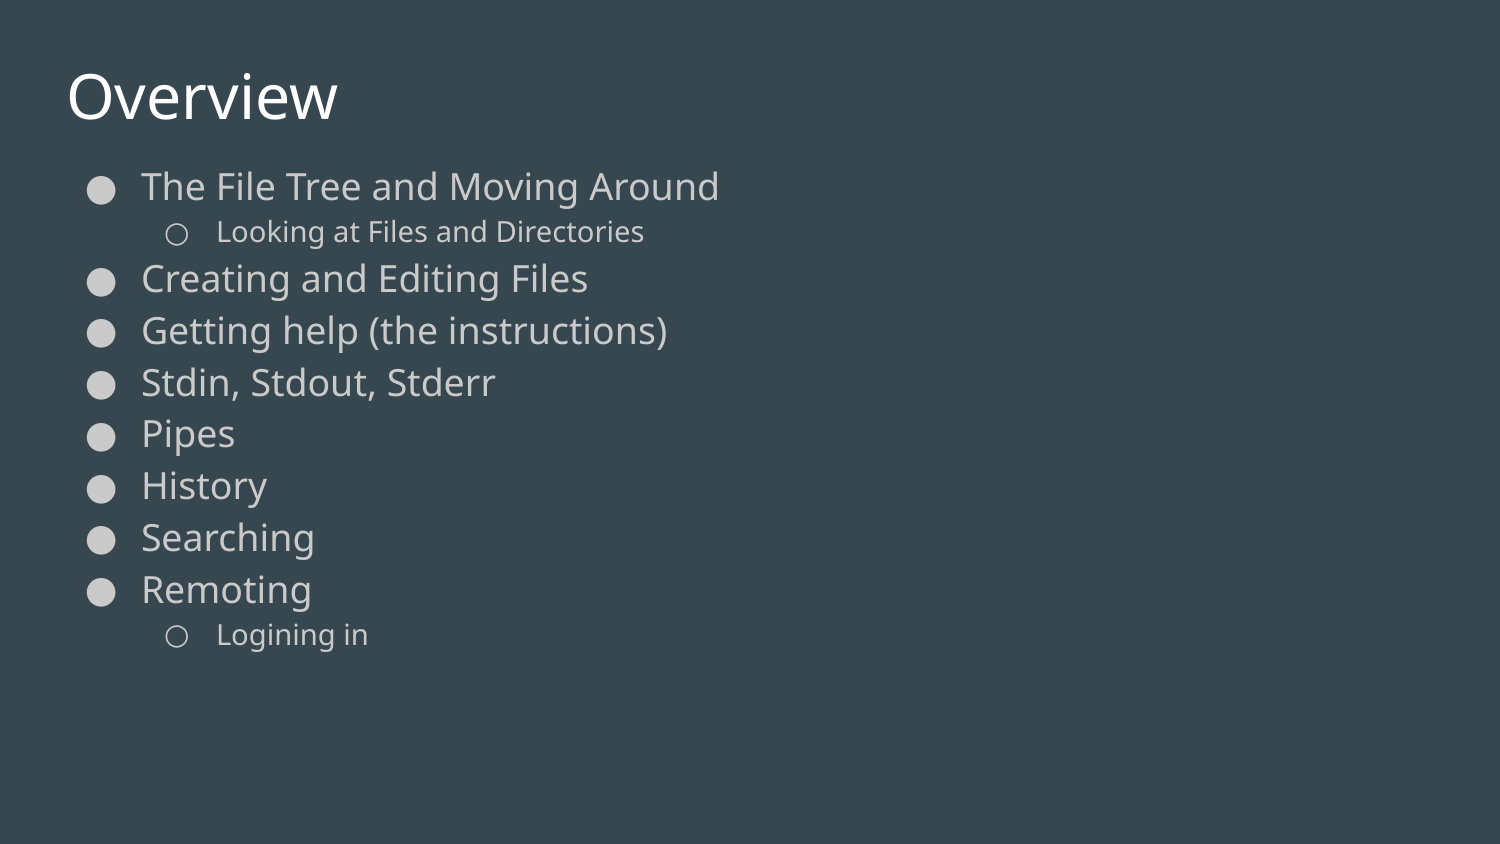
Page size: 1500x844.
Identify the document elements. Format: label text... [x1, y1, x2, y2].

list The File Tree and Moving Around Looking at Files and Directories Creating and Editing Files Getting help (the instructions) Stdin, Stdout, Stderr Pipes History Searching Remoting Logining in [51, 141, 1449, 787]
title Overview [51, 42, 1449, 140]
